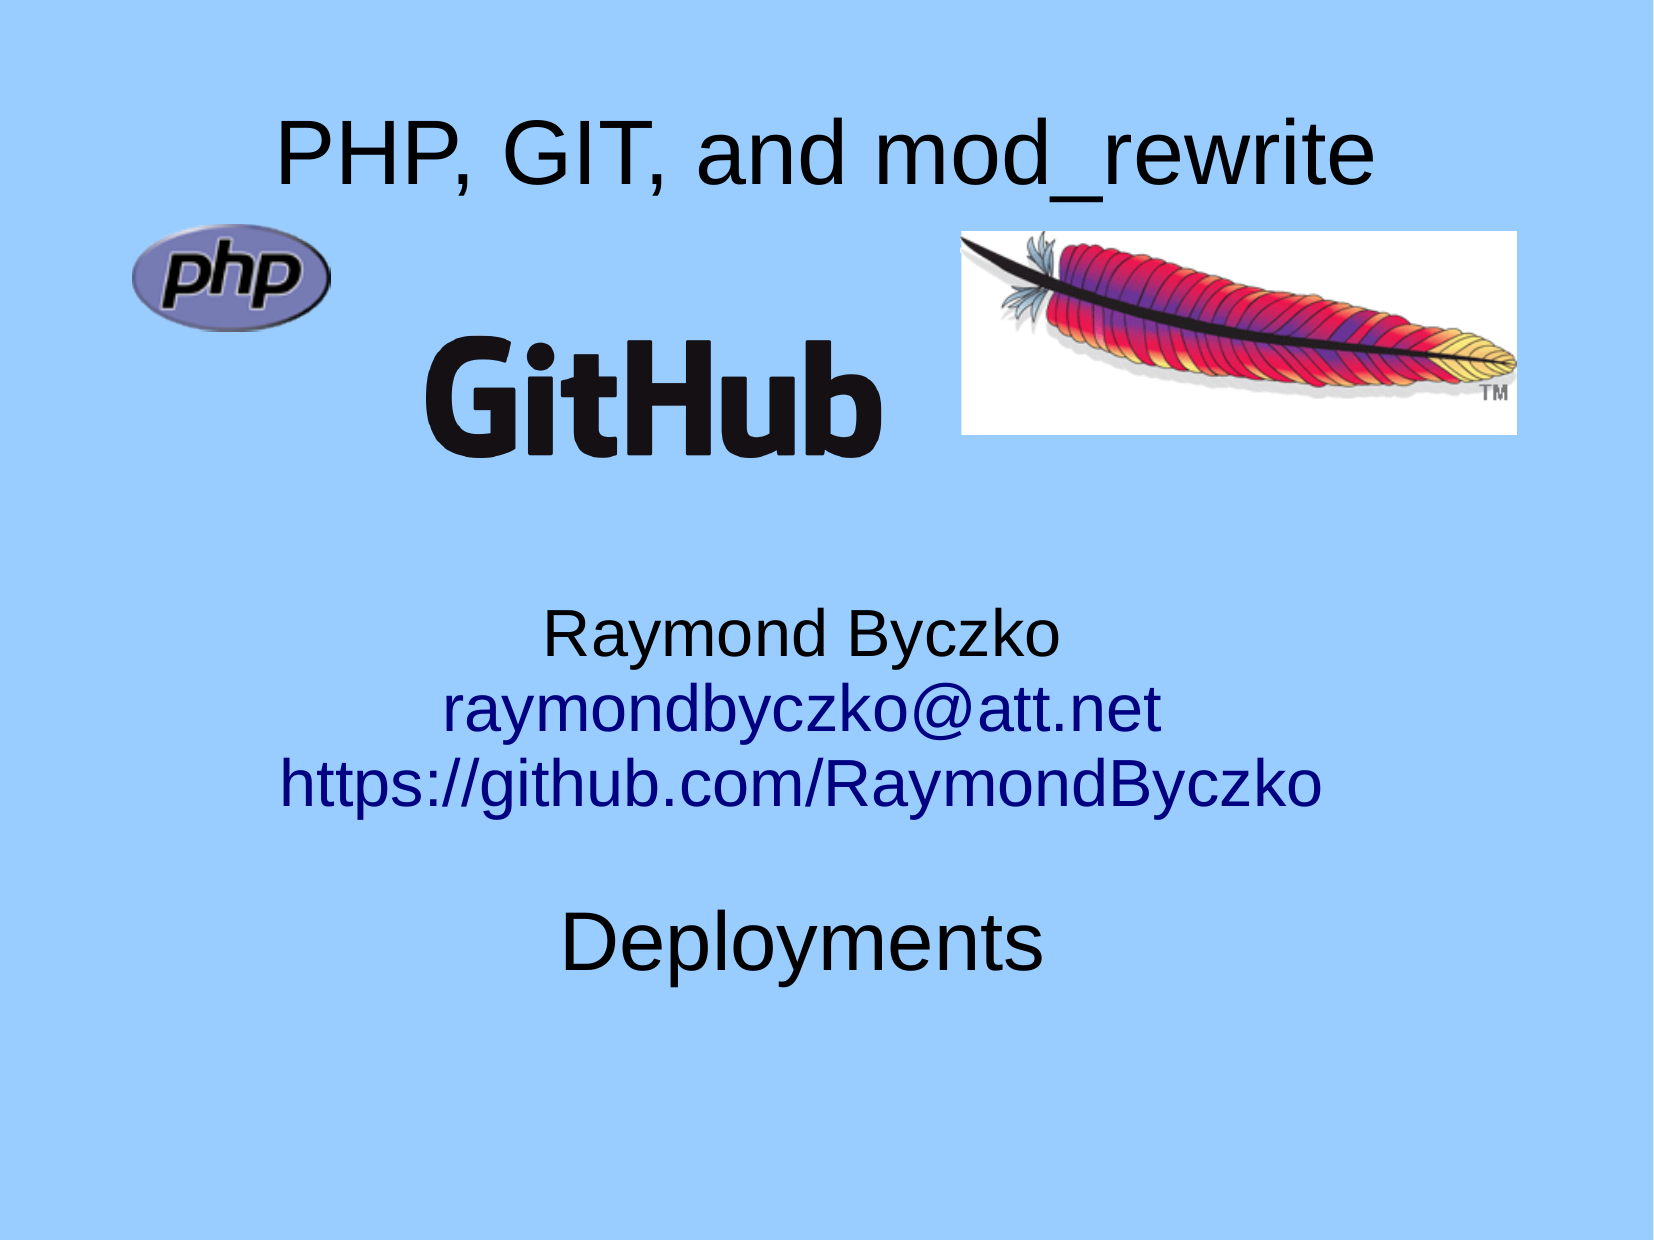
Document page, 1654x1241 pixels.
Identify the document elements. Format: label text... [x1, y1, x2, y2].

picture [132, 224, 331, 332]
picture [960, 231, 1517, 436]
picture [390, 290, 917, 507]
title PHP, GIT, and mod_rewrite [82, 49, 1571, 257]
subtitle Raymond Byczko raymondbyczko@att.net https://github.com/RaymondByczko Deployments [74, 495, 1531, 1090]
